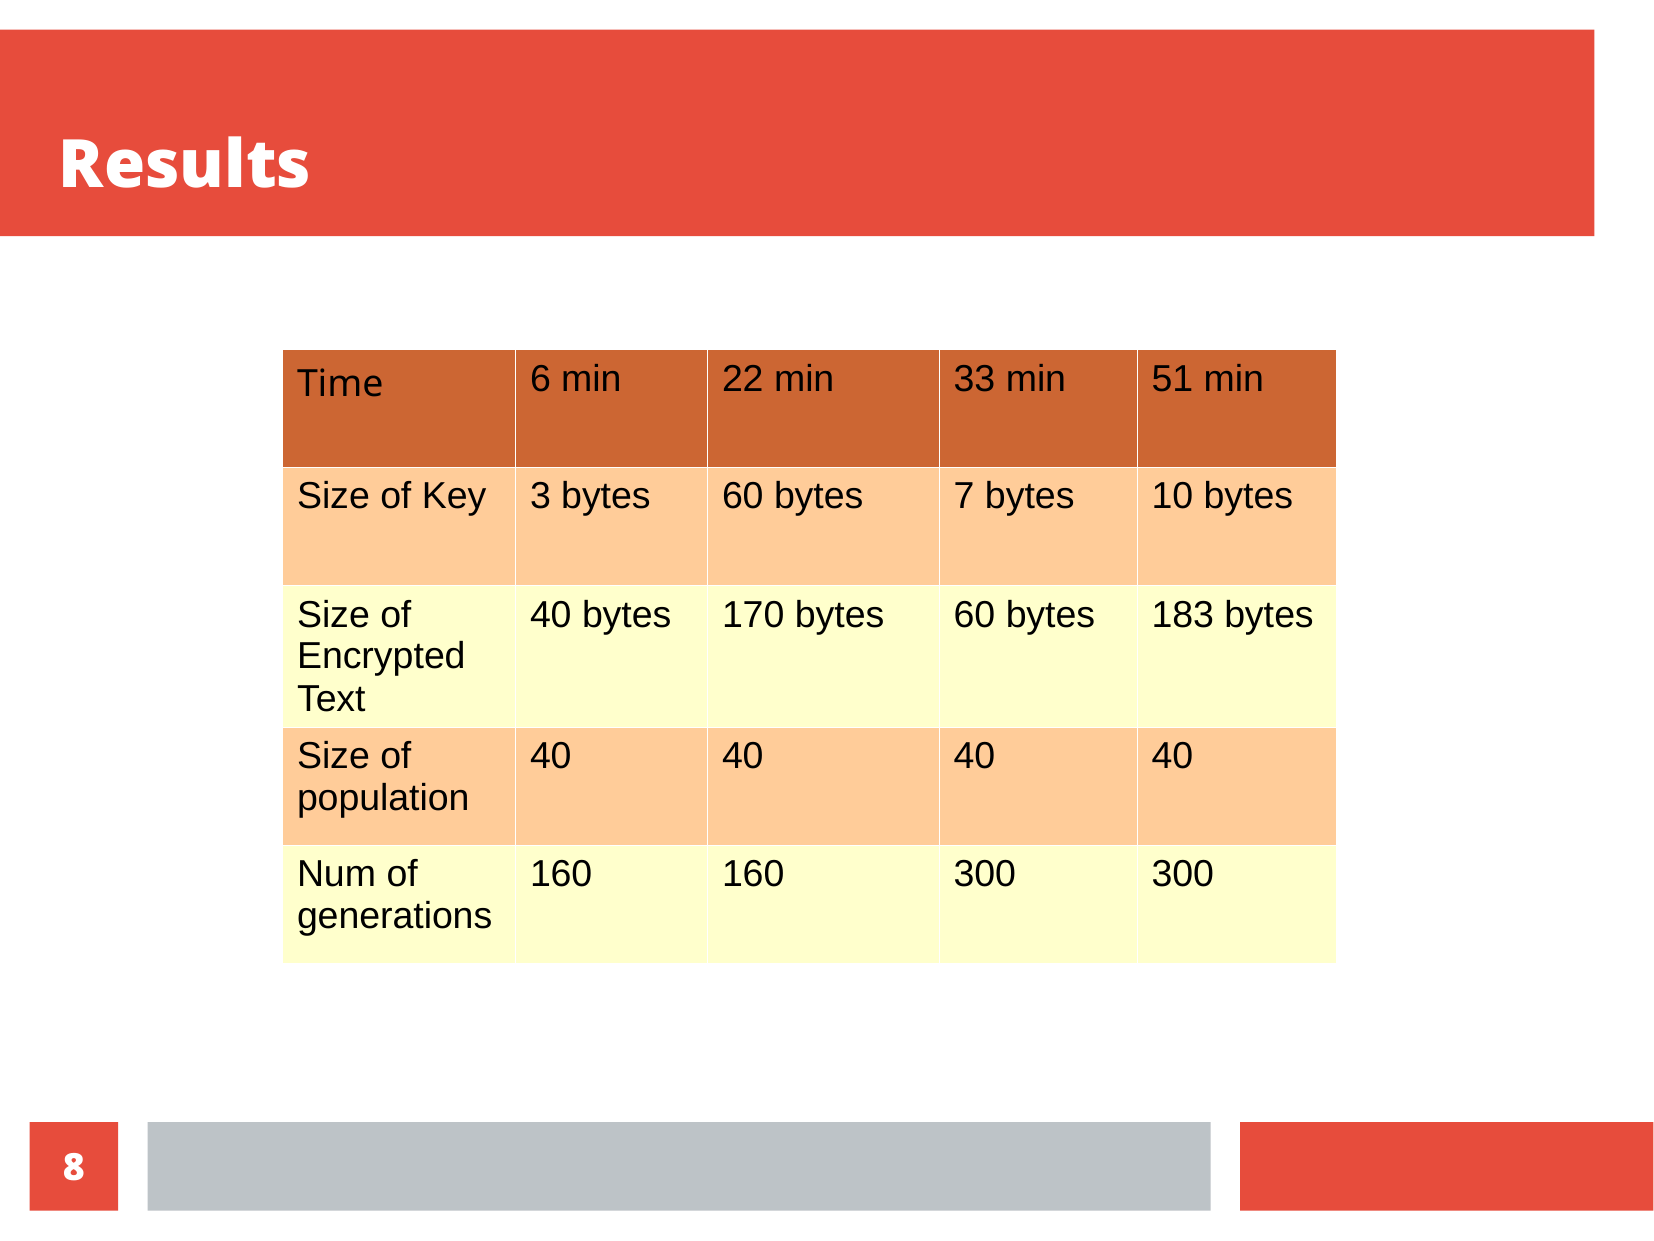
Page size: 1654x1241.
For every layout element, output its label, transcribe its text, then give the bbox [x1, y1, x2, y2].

table_cell 60 bytes [708, 468, 939, 585]
table_cell 10 bytes [1138, 468, 1336, 585]
table_header 22 min [708, 350, 939, 467]
table_cell 7 bytes [940, 468, 1137, 585]
table_cell 160 [708, 846, 939, 963]
table_header 6 min [516, 350, 707, 467]
table_cell 40 [516, 728, 707, 845]
table_header 51 min [1138, 350, 1336, 467]
table_cell Size of Encrypted Text [283, 586, 515, 727]
table_cell 40 [940, 728, 1137, 845]
table_cell 300 [1138, 846, 1336, 963]
table_cell Size of population [283, 728, 515, 845]
table_cell 40 bytes [516, 586, 707, 727]
table_cell 160 [516, 846, 707, 963]
table_header Time [283, 350, 515, 467]
title Results [59, 59, 1595, 207]
table_cell 3 bytes [516, 468, 707, 585]
table_cell 40 [708, 728, 939, 845]
table_header 33 min [940, 350, 1137, 467]
table_cell 40 [1138, 728, 1336, 845]
table_cell 300 [940, 846, 1137, 963]
table_cell Num of generations [283, 846, 515, 963]
table_cell 60 bytes [940, 586, 1137, 727]
table_cell 170 bytes [708, 586, 939, 727]
table_cell Size of Key [283, 468, 515, 585]
table_cell 183 bytes [1138, 586, 1336, 727]
